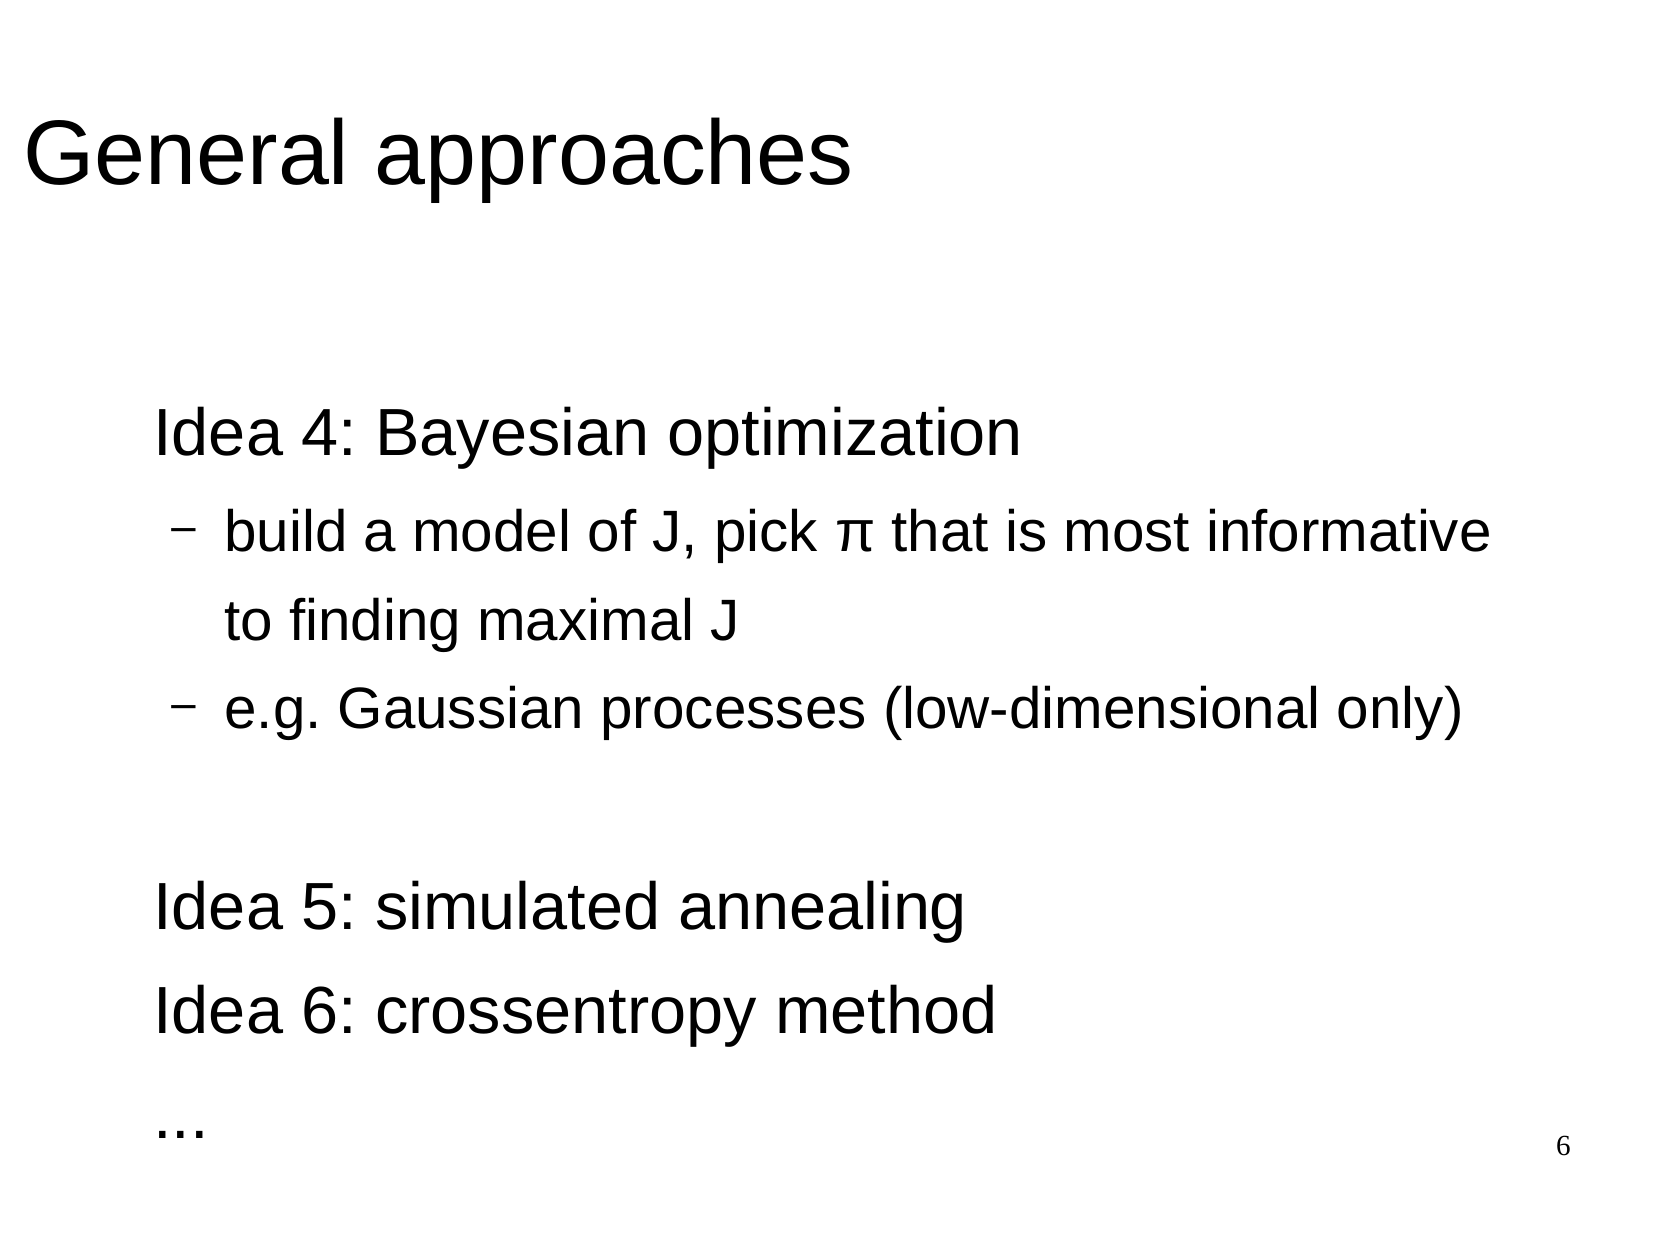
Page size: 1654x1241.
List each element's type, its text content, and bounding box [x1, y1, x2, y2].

title General approaches [23, 49, 1512, 257]
list Idea 4: Bayesian optimization build a model of J, pick π that is most informative to finding maximal J e.g. Gaussian processes (low-dimensional only) Idea 5: simulated annealing Idea 6: crossentropy method ... [82, 290, 1571, 1241]
